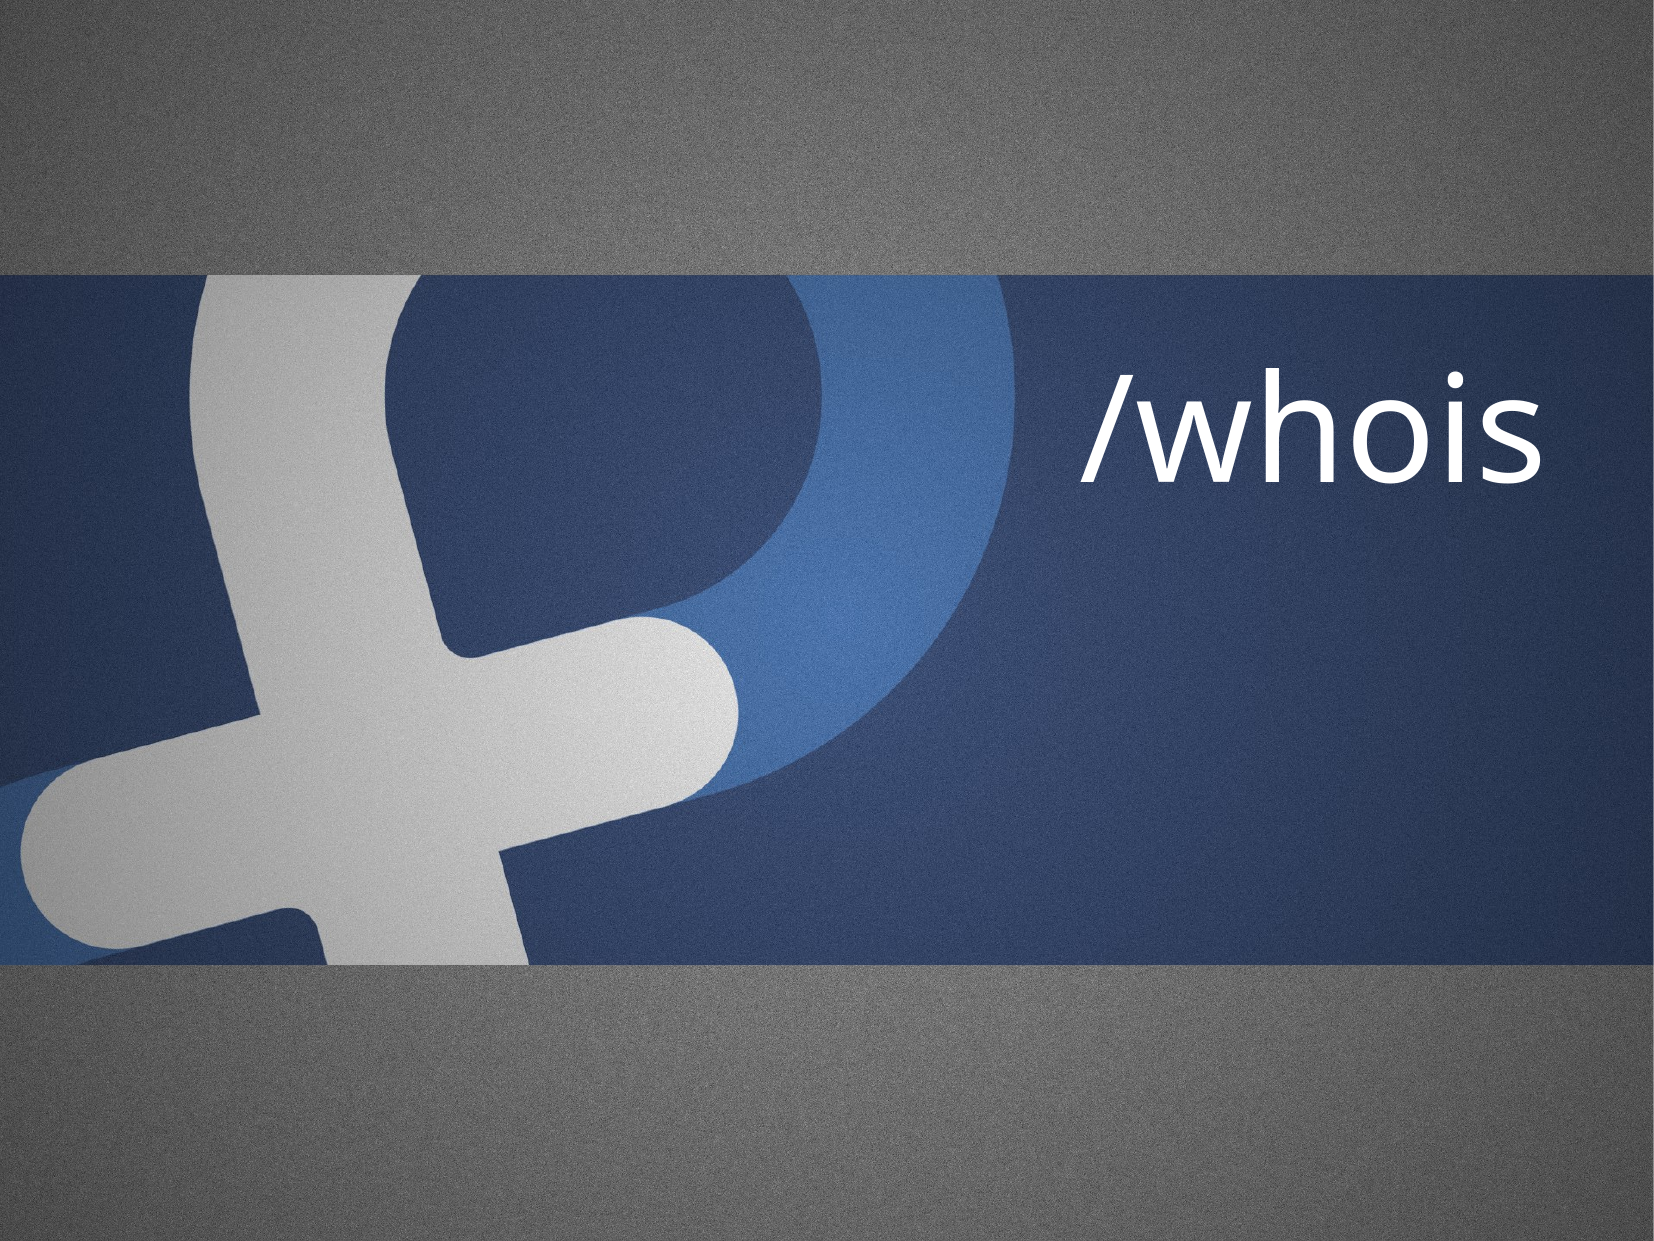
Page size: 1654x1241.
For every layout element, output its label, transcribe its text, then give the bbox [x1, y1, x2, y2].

picture [0, 0, 1654, 1241]
text_box /whois [447, 315, 1562, 654]
